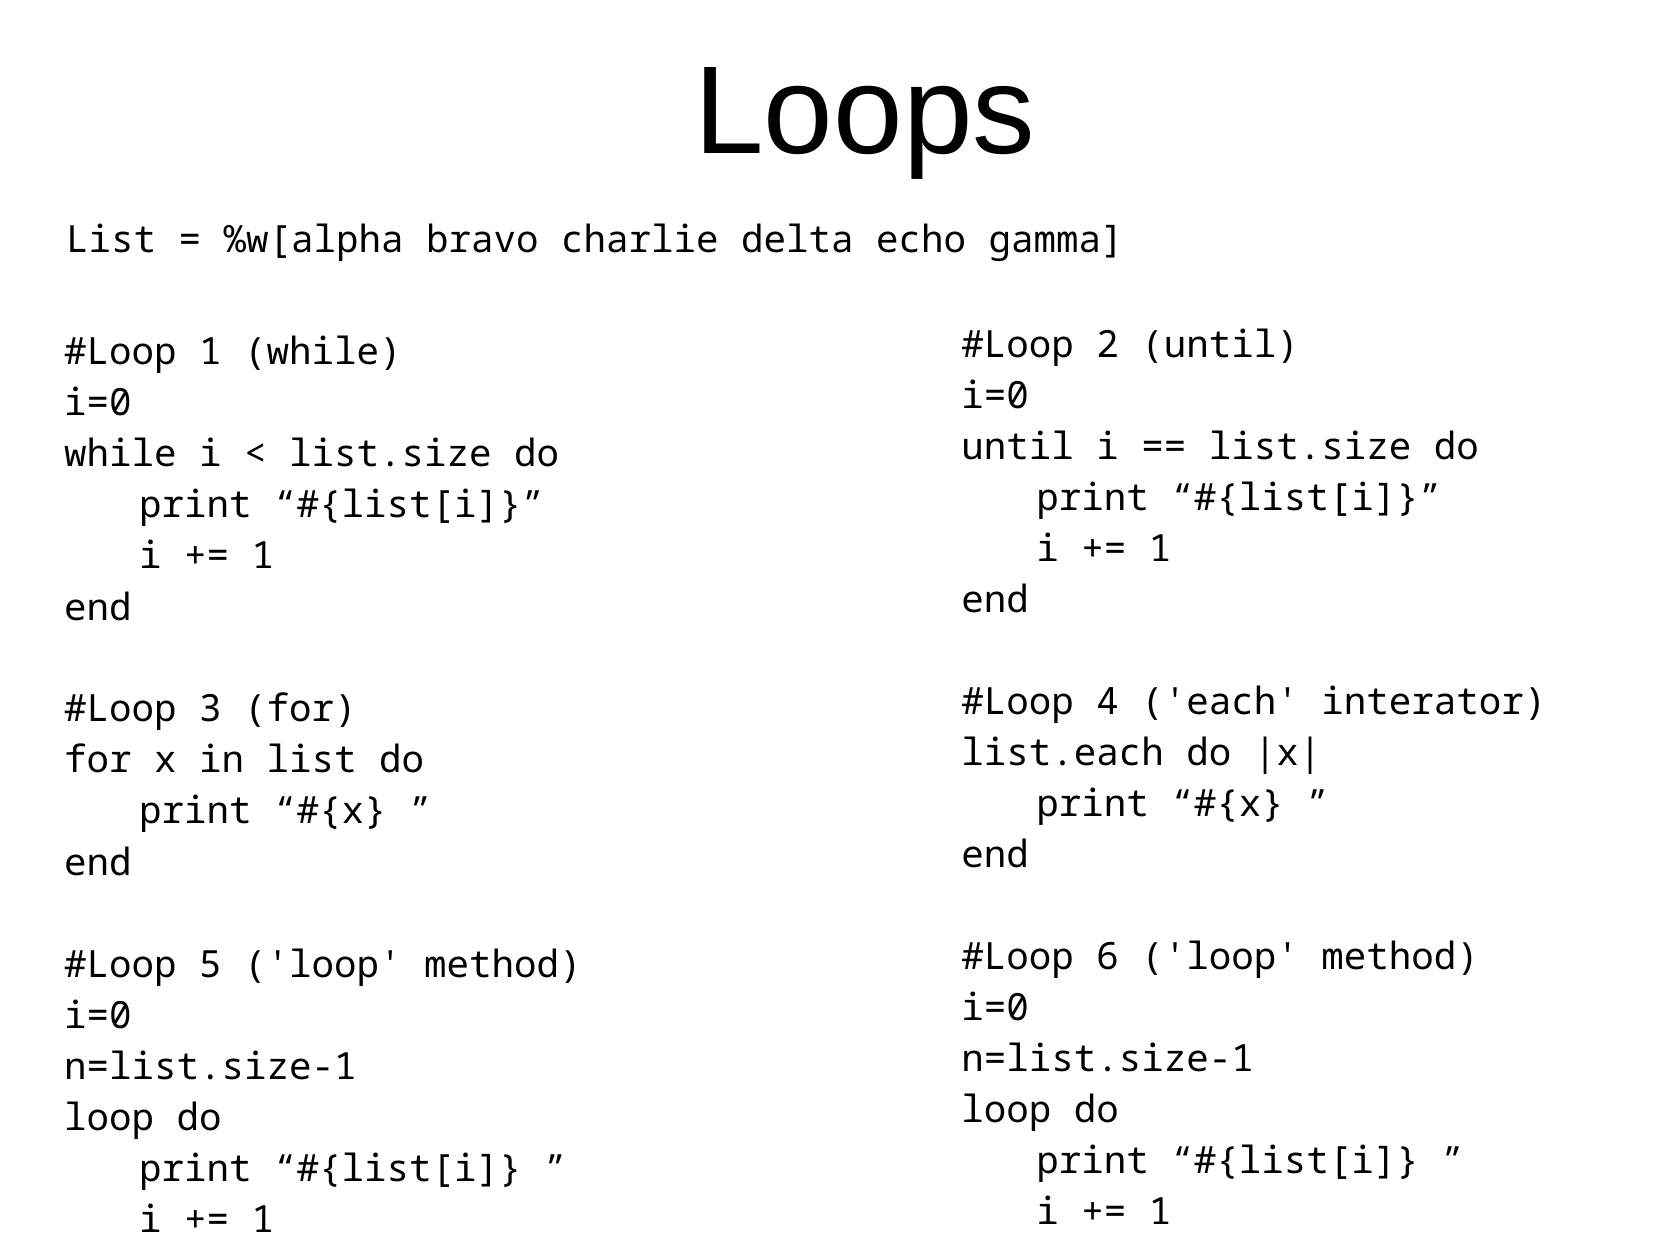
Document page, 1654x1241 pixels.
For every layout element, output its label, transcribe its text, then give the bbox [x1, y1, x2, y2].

text_box #Loop 1 (while) i=0 while i < list.size do print “#{list[i]}” i += 1 end #Loop 3 (for) for x in list do print “#{x} ” end #Loop 5 ('loop' method) i=0 n=list.size-1 loop do print “#{list[i]} ” i += 1 break if i > n end [49, 317, 612, 1203]
text_box Loops [679, 32, 1051, 188]
text_box List = %w[alpha bravo charlie delta echo gamma] [51, 205, 1589, 264]
text_box #Loop 2 (until) i=0 until i == list.size do print “#{list[i]}” i += 1 end #Loop 4 ('each' interator) list.each do |x| print “#{x} ” end #Loop 6 ('loop' method) i=0 n=list.size-1 loop do print “#{list[i]} ” i += 1 break unless i <= n end [946, 309, 1610, 1196]
